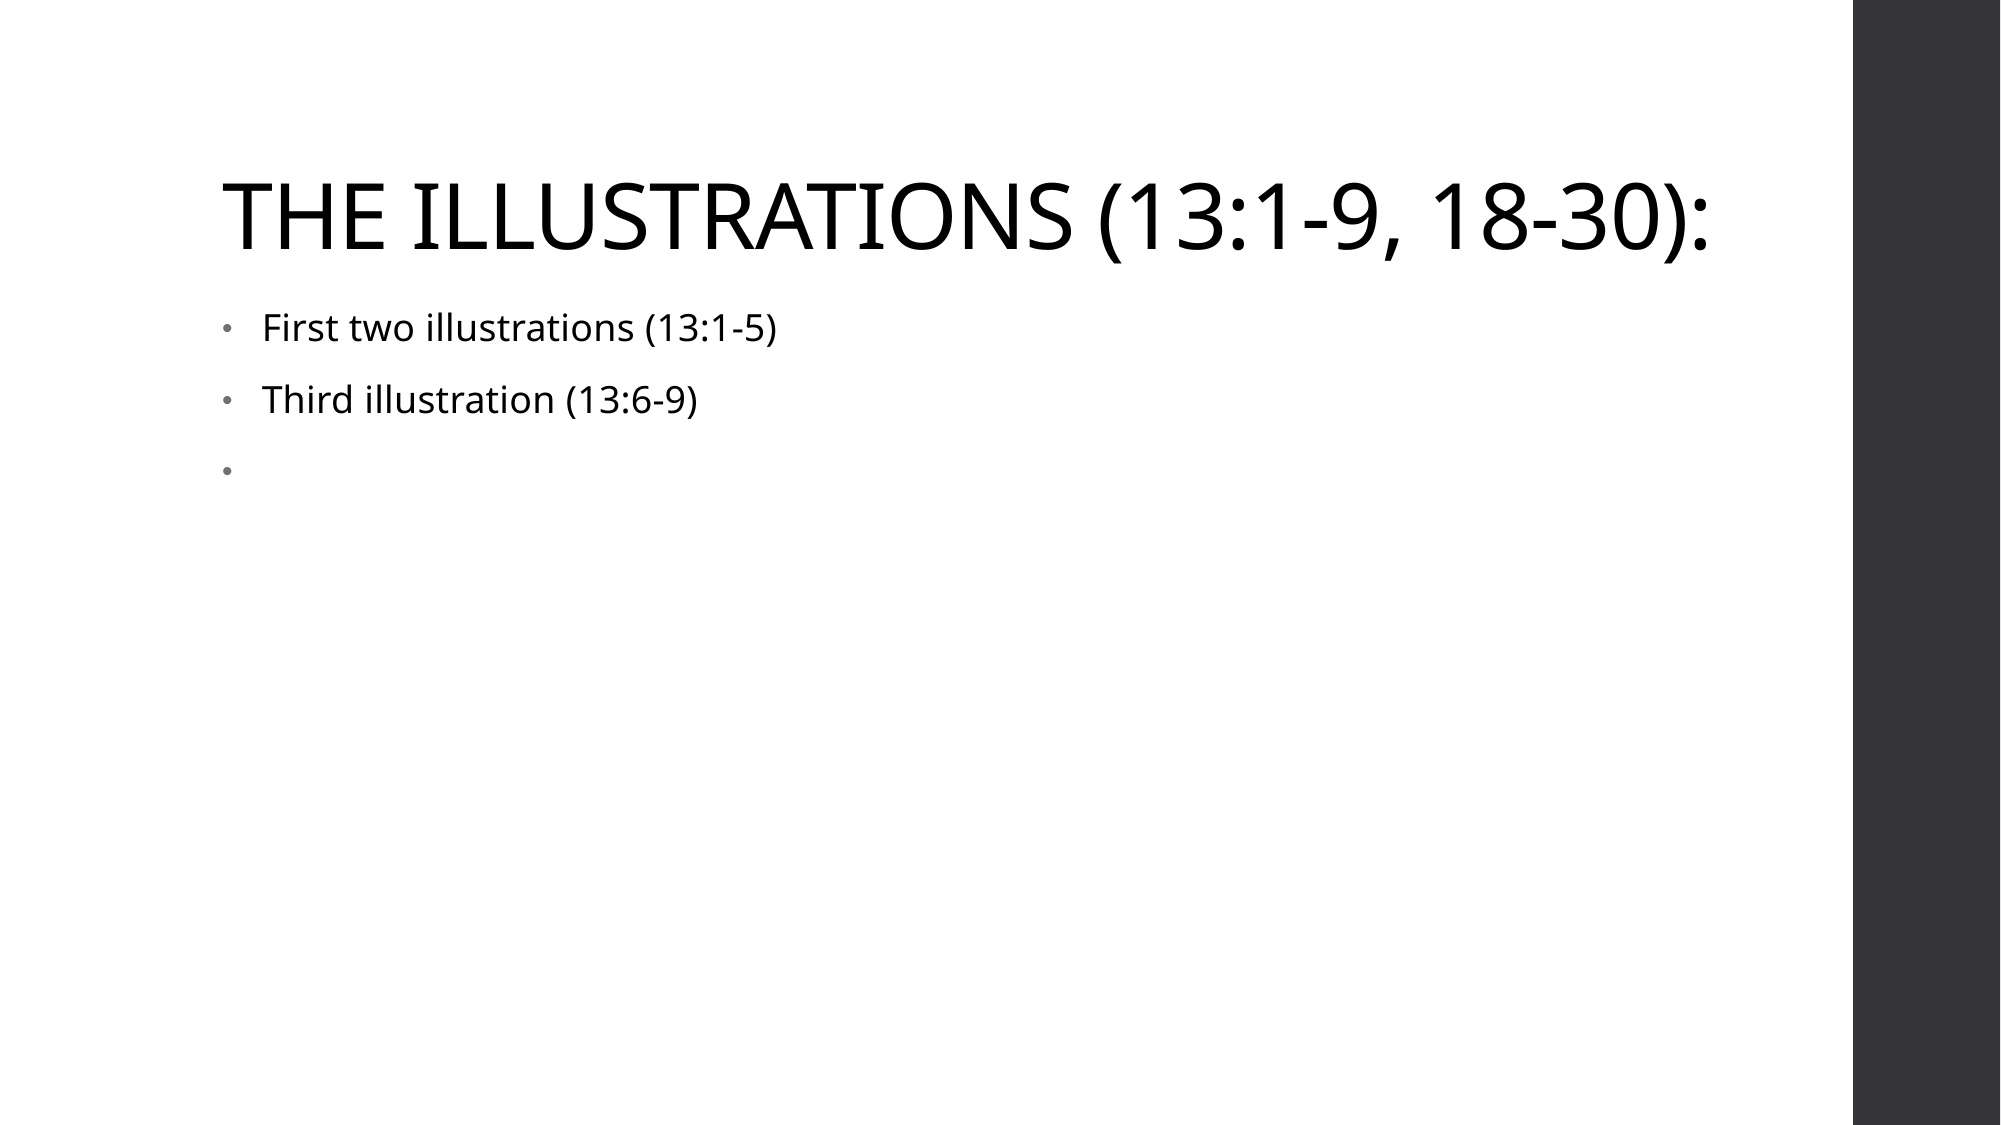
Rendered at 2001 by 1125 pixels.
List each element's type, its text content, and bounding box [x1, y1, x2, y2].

title THE ILLUSTRATIONS (13:1-9, 18-30): [206, 60, 1797, 278]
list First two illustrations (13:1-5) Third illustration (13:6-9) [206, 299, 1617, 1014]
